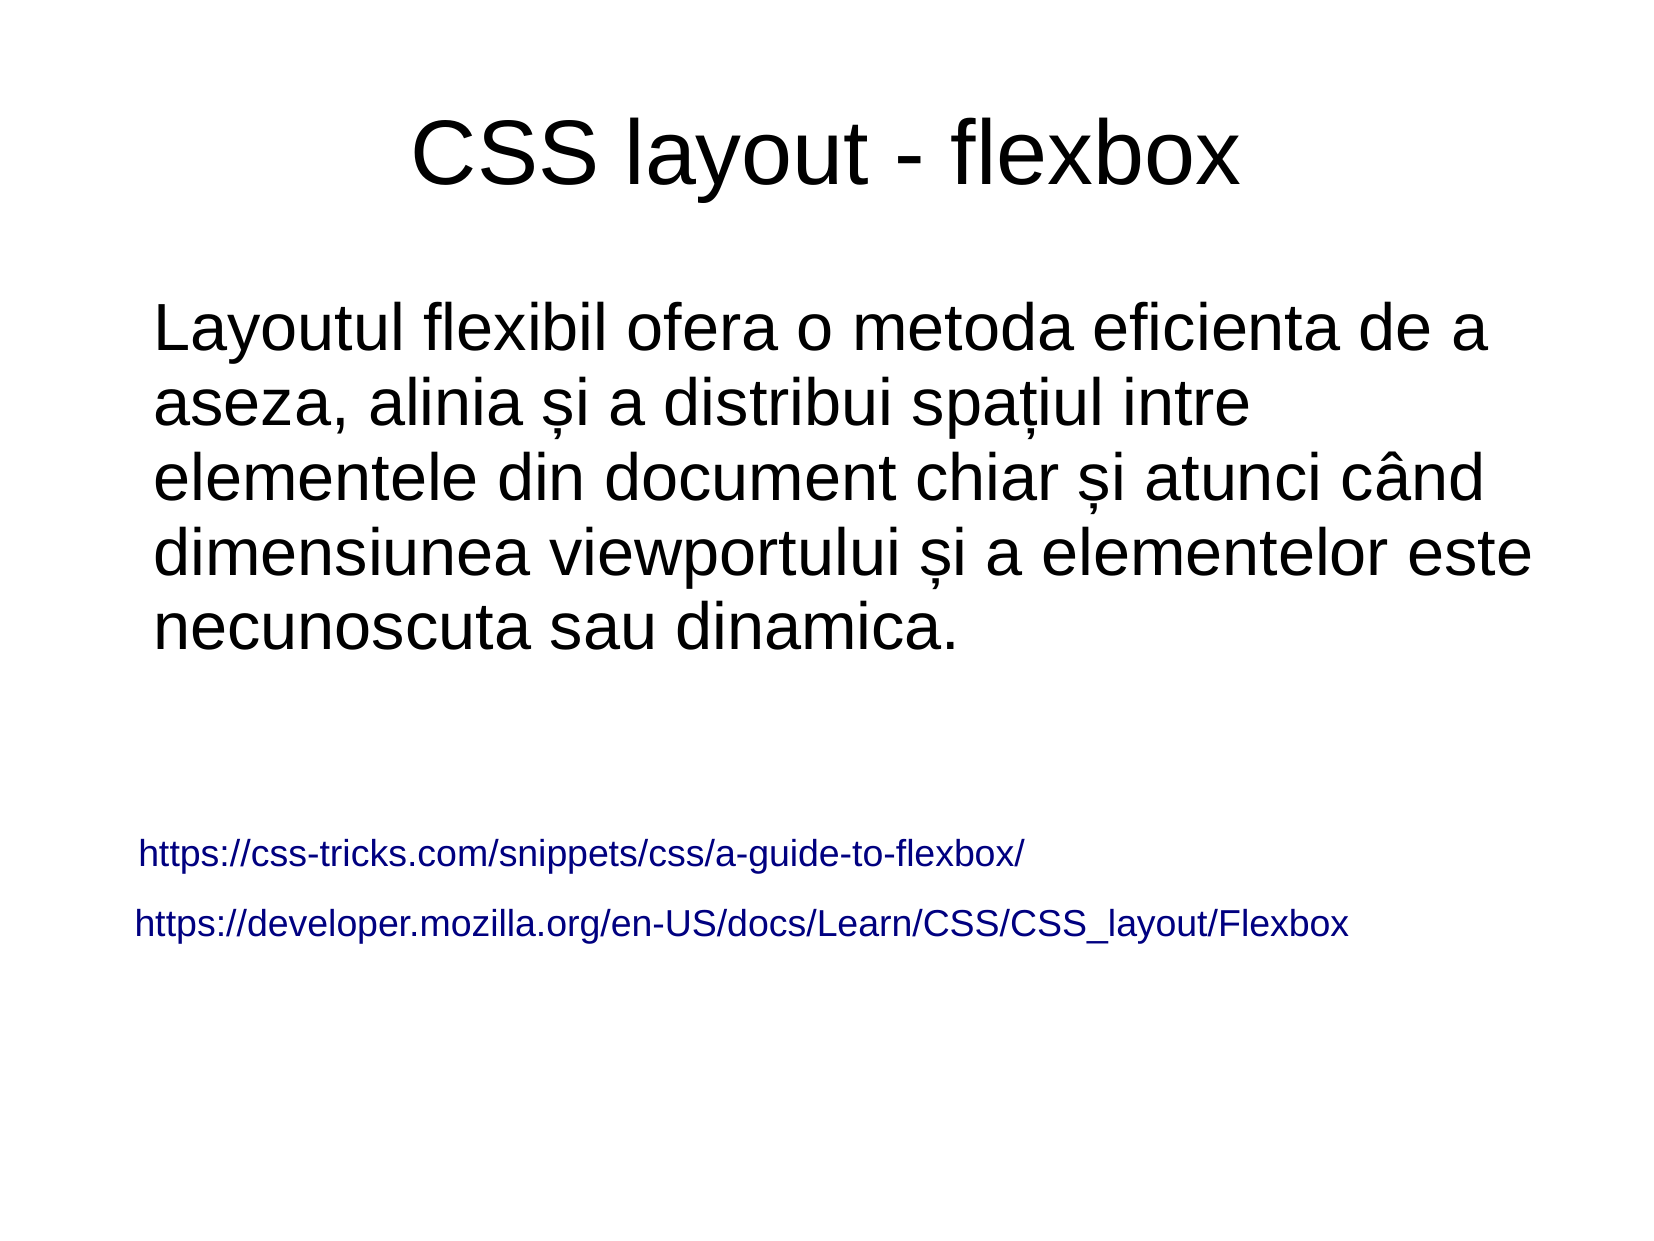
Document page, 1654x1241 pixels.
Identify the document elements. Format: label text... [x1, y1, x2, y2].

list Layoutul flexibil ofera o metoda eficienta de a aseza, alinia și a distribui spațiul intre elementele din document chiar și atunci când dimensiunea viewportului și a elementelor este necunoscuta sau dinamica. [82, 290, 1571, 1010]
text_box https://css-tricks.com/snippets/css/a-guide-to-flexbox/ [123, 824, 1209, 895]
title CSS layout - flexbox [82, 49, 1571, 257]
text_box https://developer.mozilla.org/en-US/docs/Learn/CSS/CSS_layout/Flexbox [119, 895, 1612, 966]
